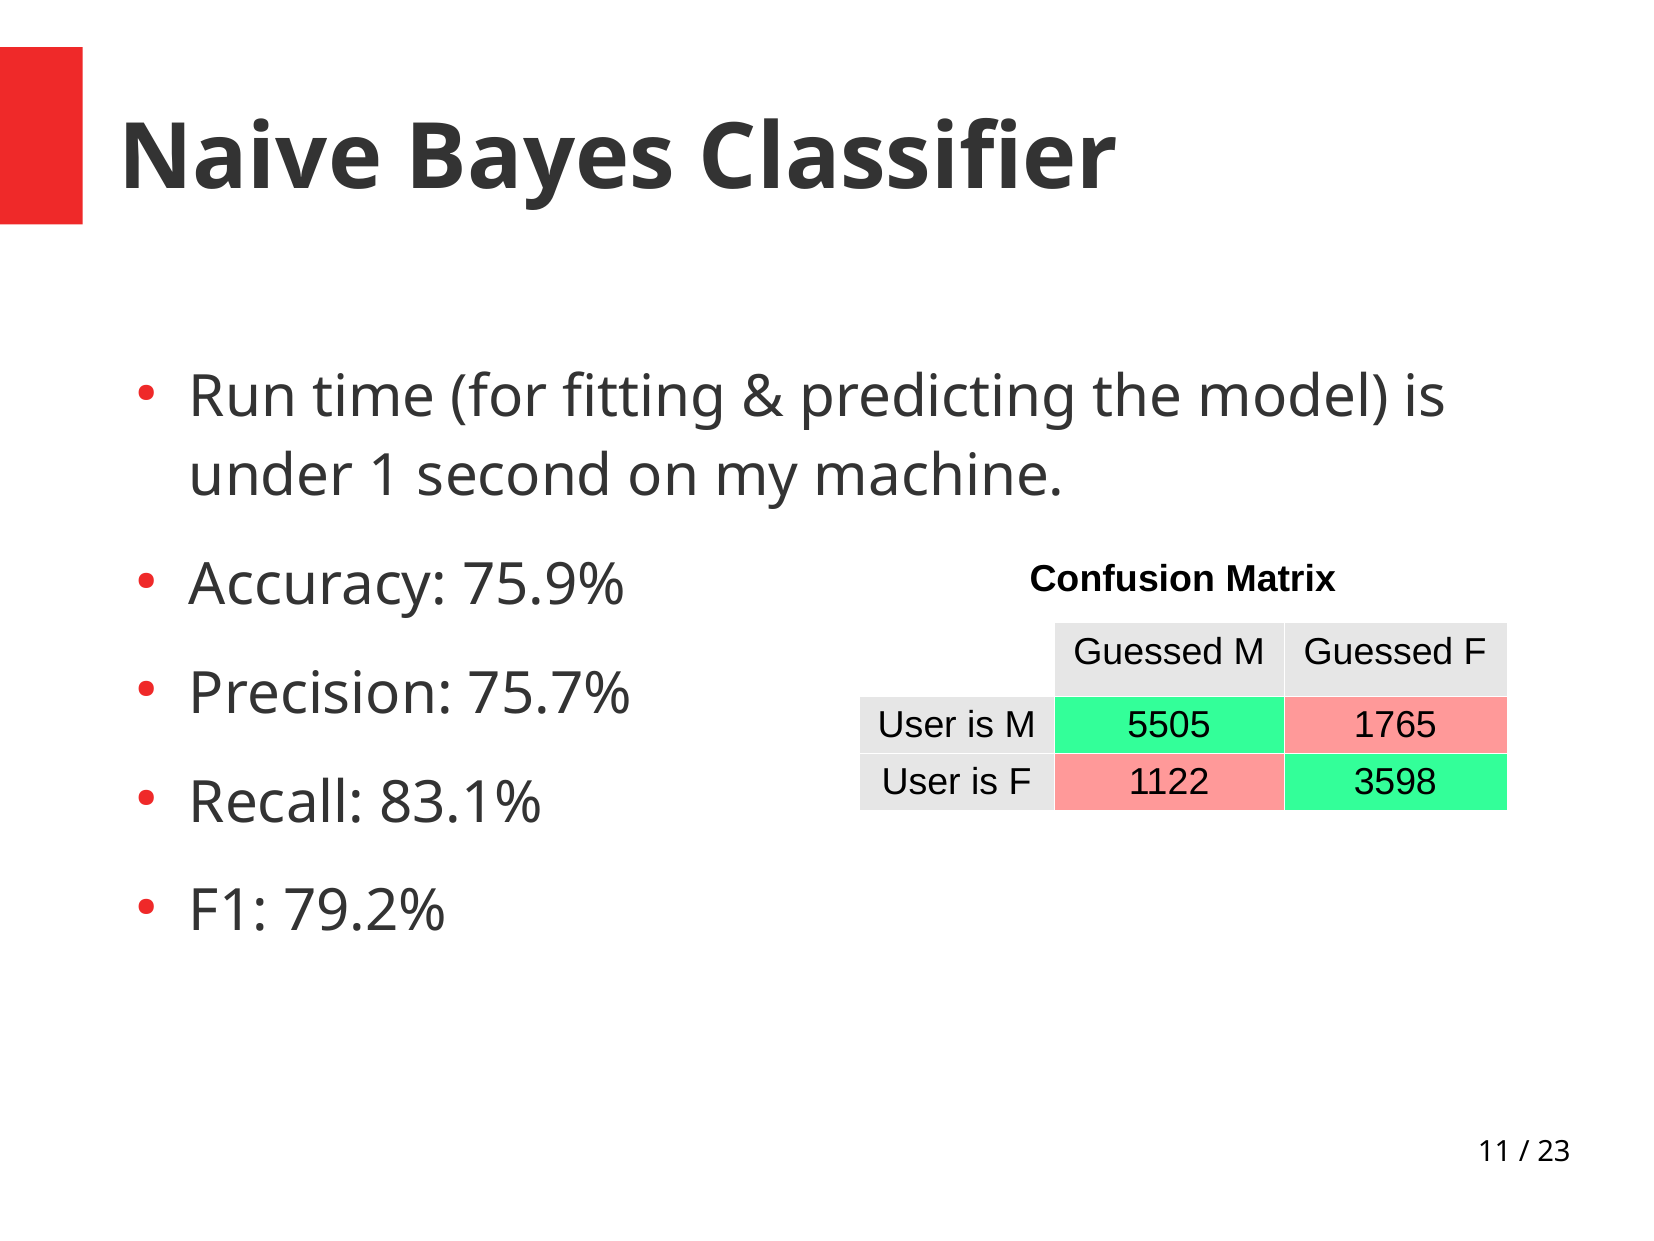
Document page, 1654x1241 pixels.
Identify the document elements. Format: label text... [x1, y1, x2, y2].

table_header Confusion Matrix [860, 550, 1507, 622]
title Naive Bayes Classifier [118, 49, 1571, 257]
table_cell 1122 [1055, 754, 1284, 810]
table_cell 5505 [1055, 697, 1284, 753]
table_cell User is F [860, 754, 1054, 810]
table_cell 3598 [1285, 754, 1507, 810]
table_cell [860, 623, 1054, 696]
list Run time (for fitting & predicting the model) is under 1 second on my machine. Accuracy: 75.9% Precision: 75.7% Recall: 83.1% F1: 79.2% [118, 354, 1536, 1074]
table_cell Guessed F [1285, 623, 1507, 696]
table_cell 1765 [1285, 697, 1507, 753]
table_cell User is M [860, 697, 1054, 753]
table_cell Guessed M [1055, 623, 1284, 696]
